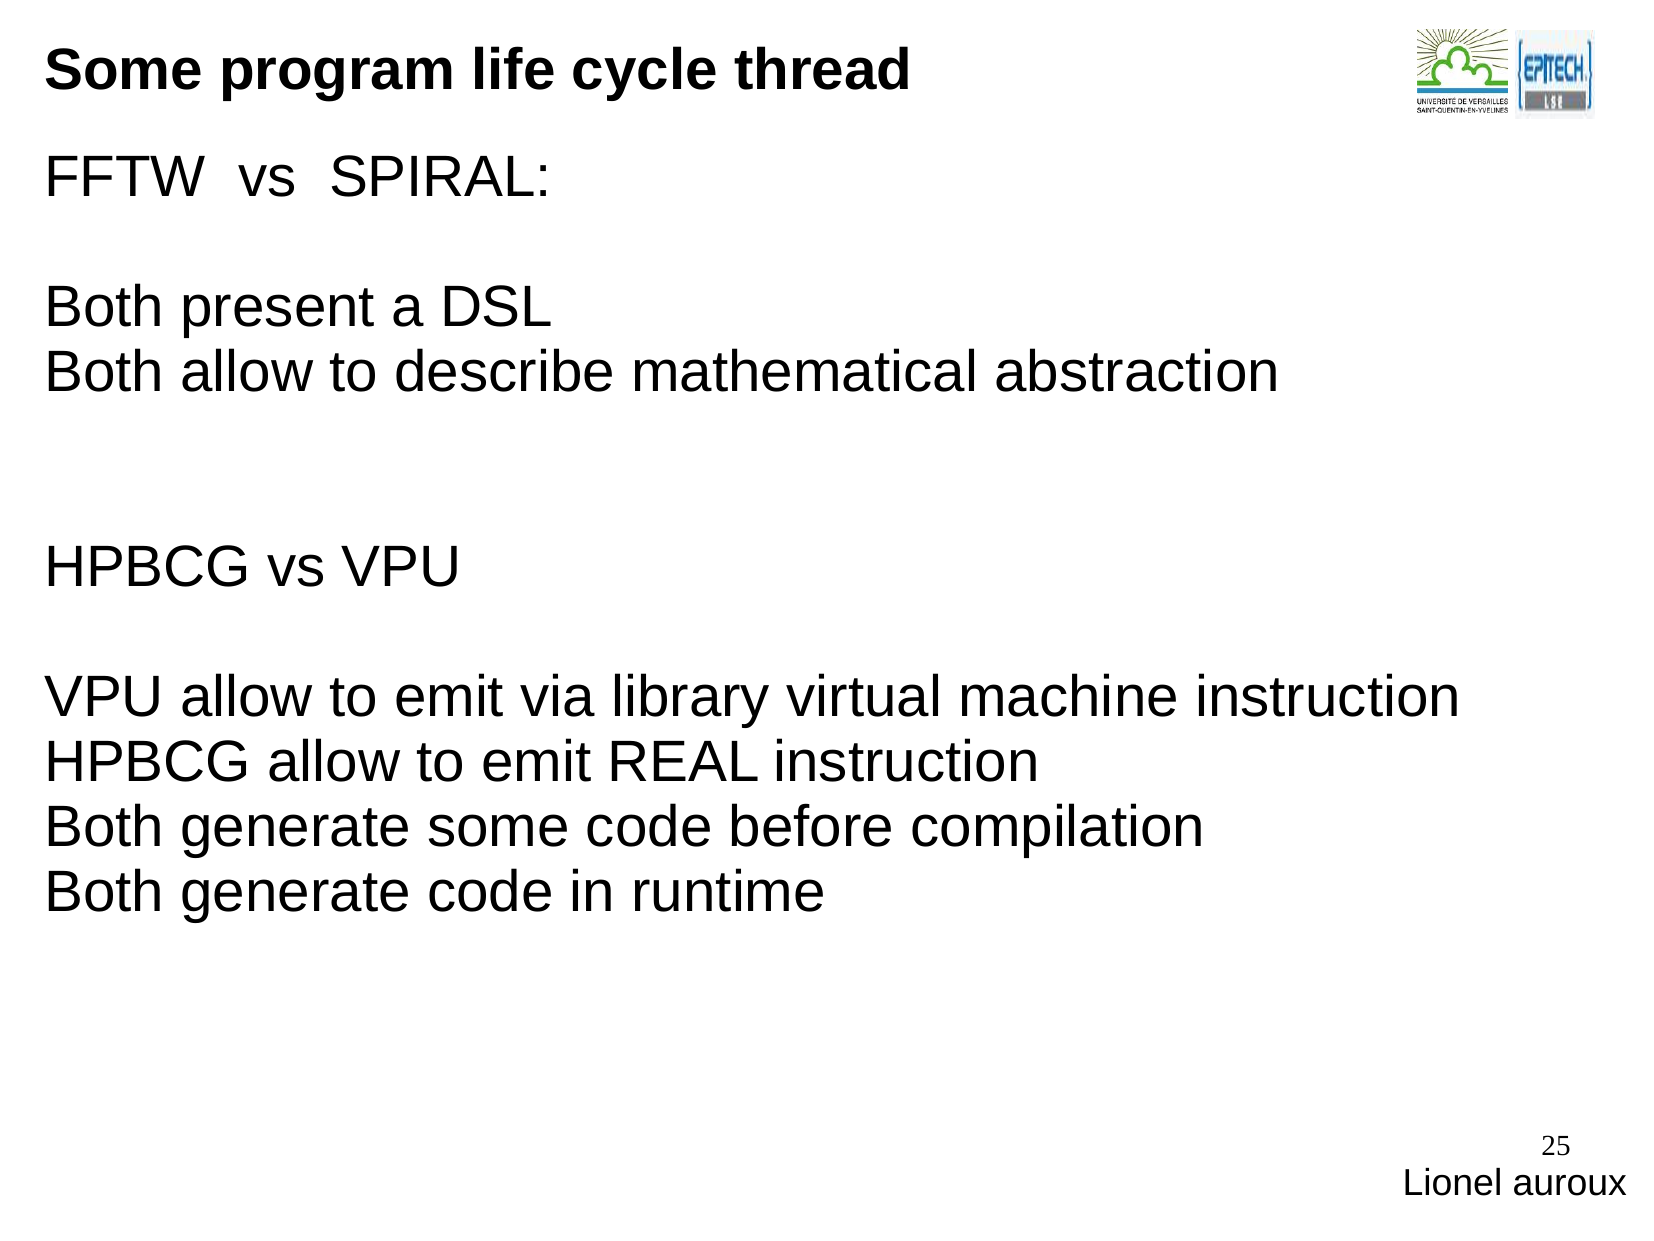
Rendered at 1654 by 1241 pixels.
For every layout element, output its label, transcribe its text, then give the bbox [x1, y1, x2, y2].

text_box Some program life cycle thread FFTW vs SPIRAL: Both present a DSL Both allow to describe mathematical abstraction HPBCG vs VPU VPU allow to emit via library virtual machine instruction HPBCG allow to emit REAL instruction Both generate some code before compilation Both generate code in runtime [29, 29, 1625, 1182]
picture [1417, 29, 1508, 113]
text_box Lionel auroux [1387, 1153, 1642, 1211]
picture [1515, 30, 1595, 119]
